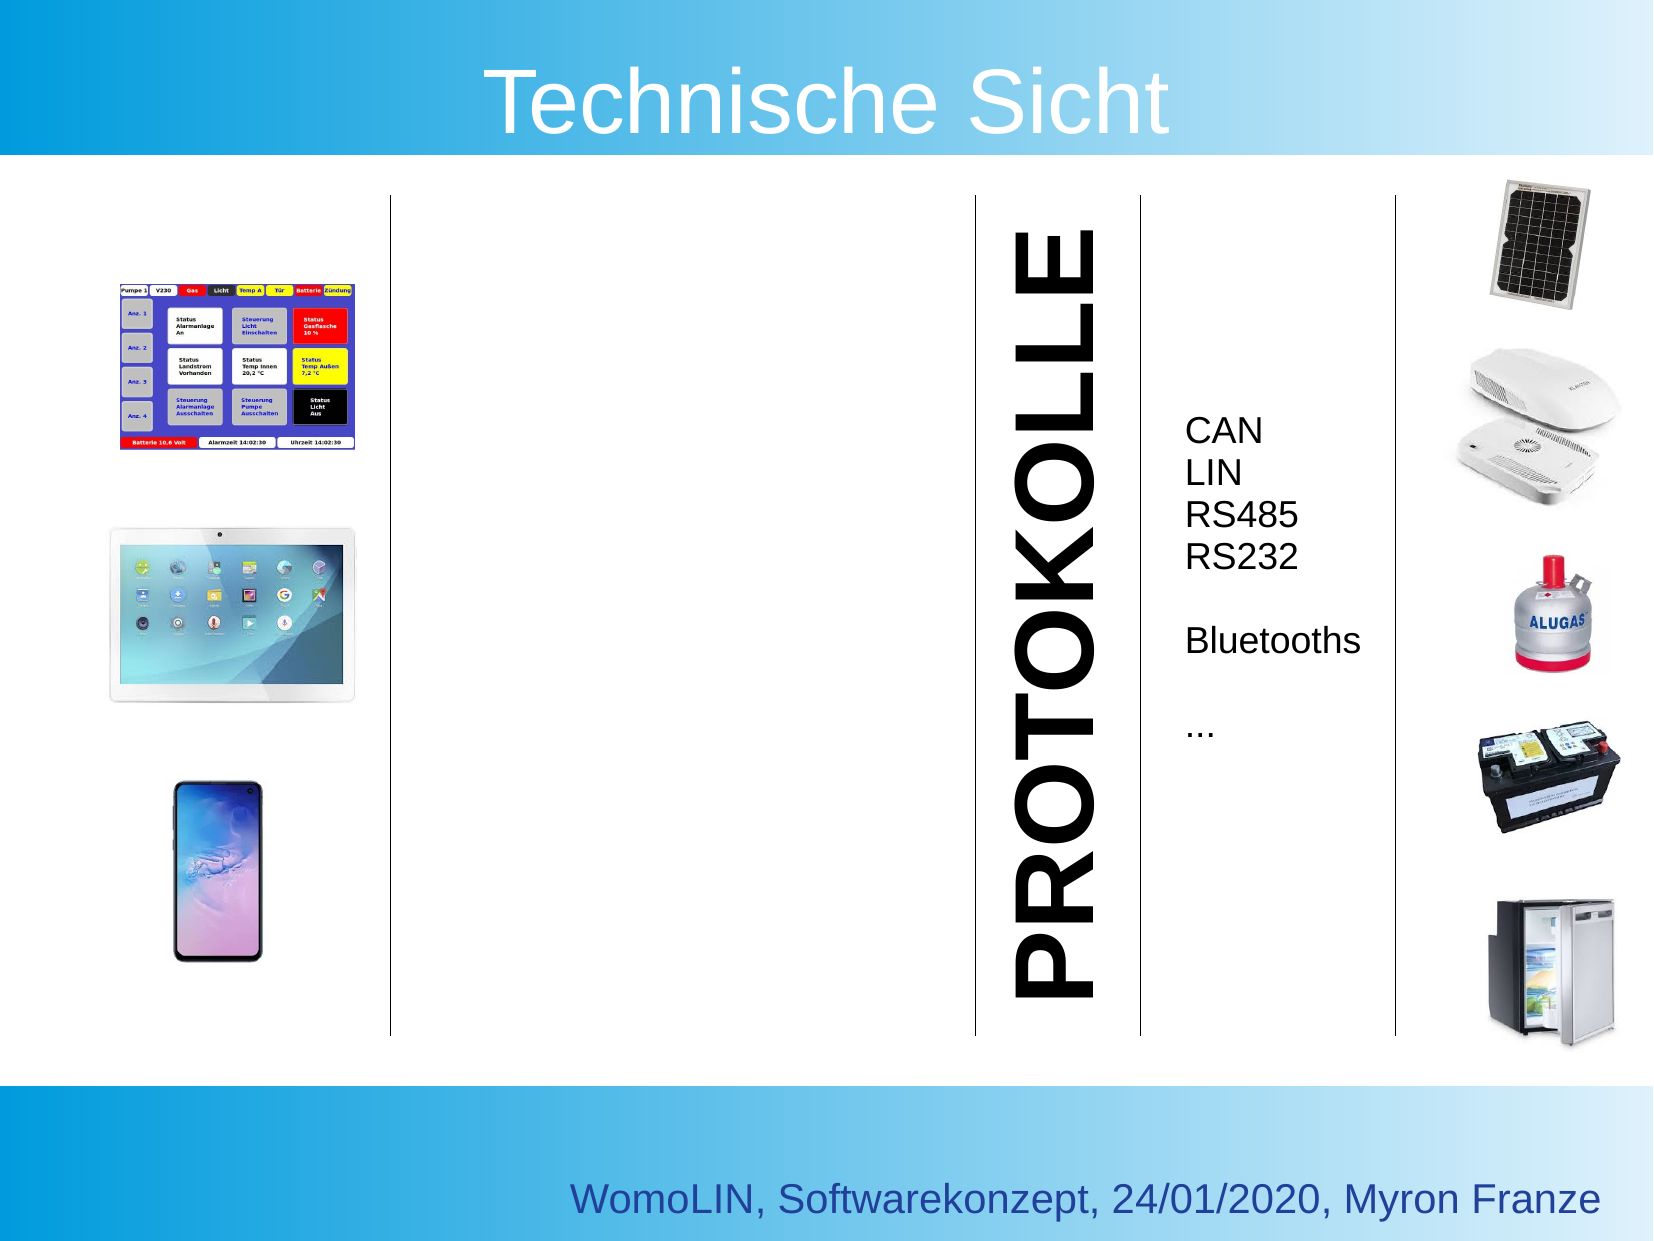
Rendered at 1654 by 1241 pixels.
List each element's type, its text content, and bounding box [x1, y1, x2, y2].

title Technische Sicht [82, 49, 1571, 155]
picture [105, 524, 360, 706]
picture [1467, 884, 1636, 1053]
picture [165, 779, 269, 964]
picture [1493, 554, 1613, 674]
text_box CAN LIN RS485 RS232 Bluetooths ... [1170, 402, 1381, 796]
picture [1489, 179, 1591, 310]
picture [1477, 716, 1621, 841]
text_box PROTOKOLLE [984, 180, 1126, 1021]
text_box WomoLIN, Softwarekonzept, 24/01/2020, Myron Franze [555, 1168, 1645, 1241]
picture [1440, 327, 1638, 526]
picture [120, 284, 355, 451]
